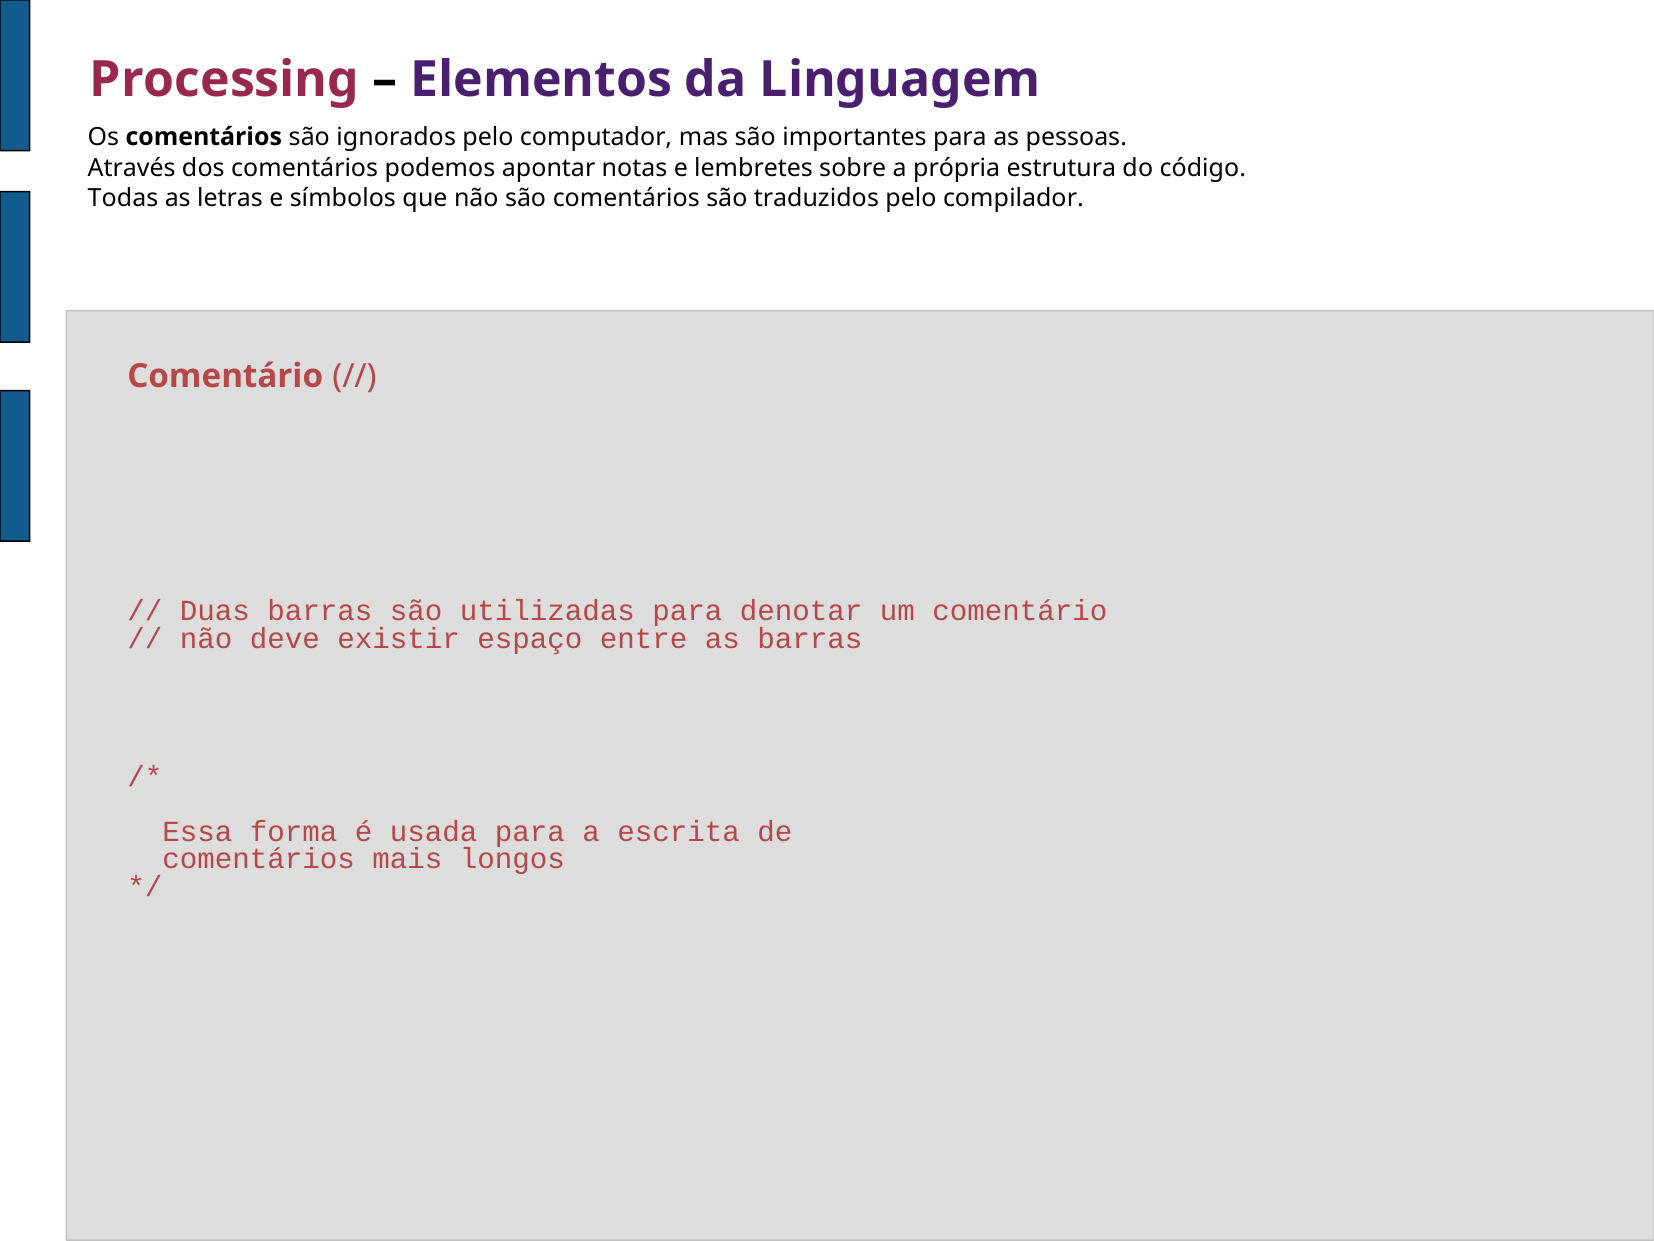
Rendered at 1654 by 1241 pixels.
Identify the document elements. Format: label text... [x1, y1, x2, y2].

text_box Processing – Elementos da Linguagem [74, 37, 1313, 112]
text_box Comentário (//) // Duas barras são utilizadas para denotar um comentário // não deve existir espaço entre as barras /* Essa forma é usada para a escrita de comentários mais longos */ [112, 345, 1123, 911]
text_box Os comentários são ignorados pelo computador, mas são importantes para as pessoas. Através dos comentários podemos apontar notas e lembretes sobre a própria estrutura do código. Todas as letras e símbolos que não são comentários são traduzidos pelo compilador. [72, 112, 1338, 218]
